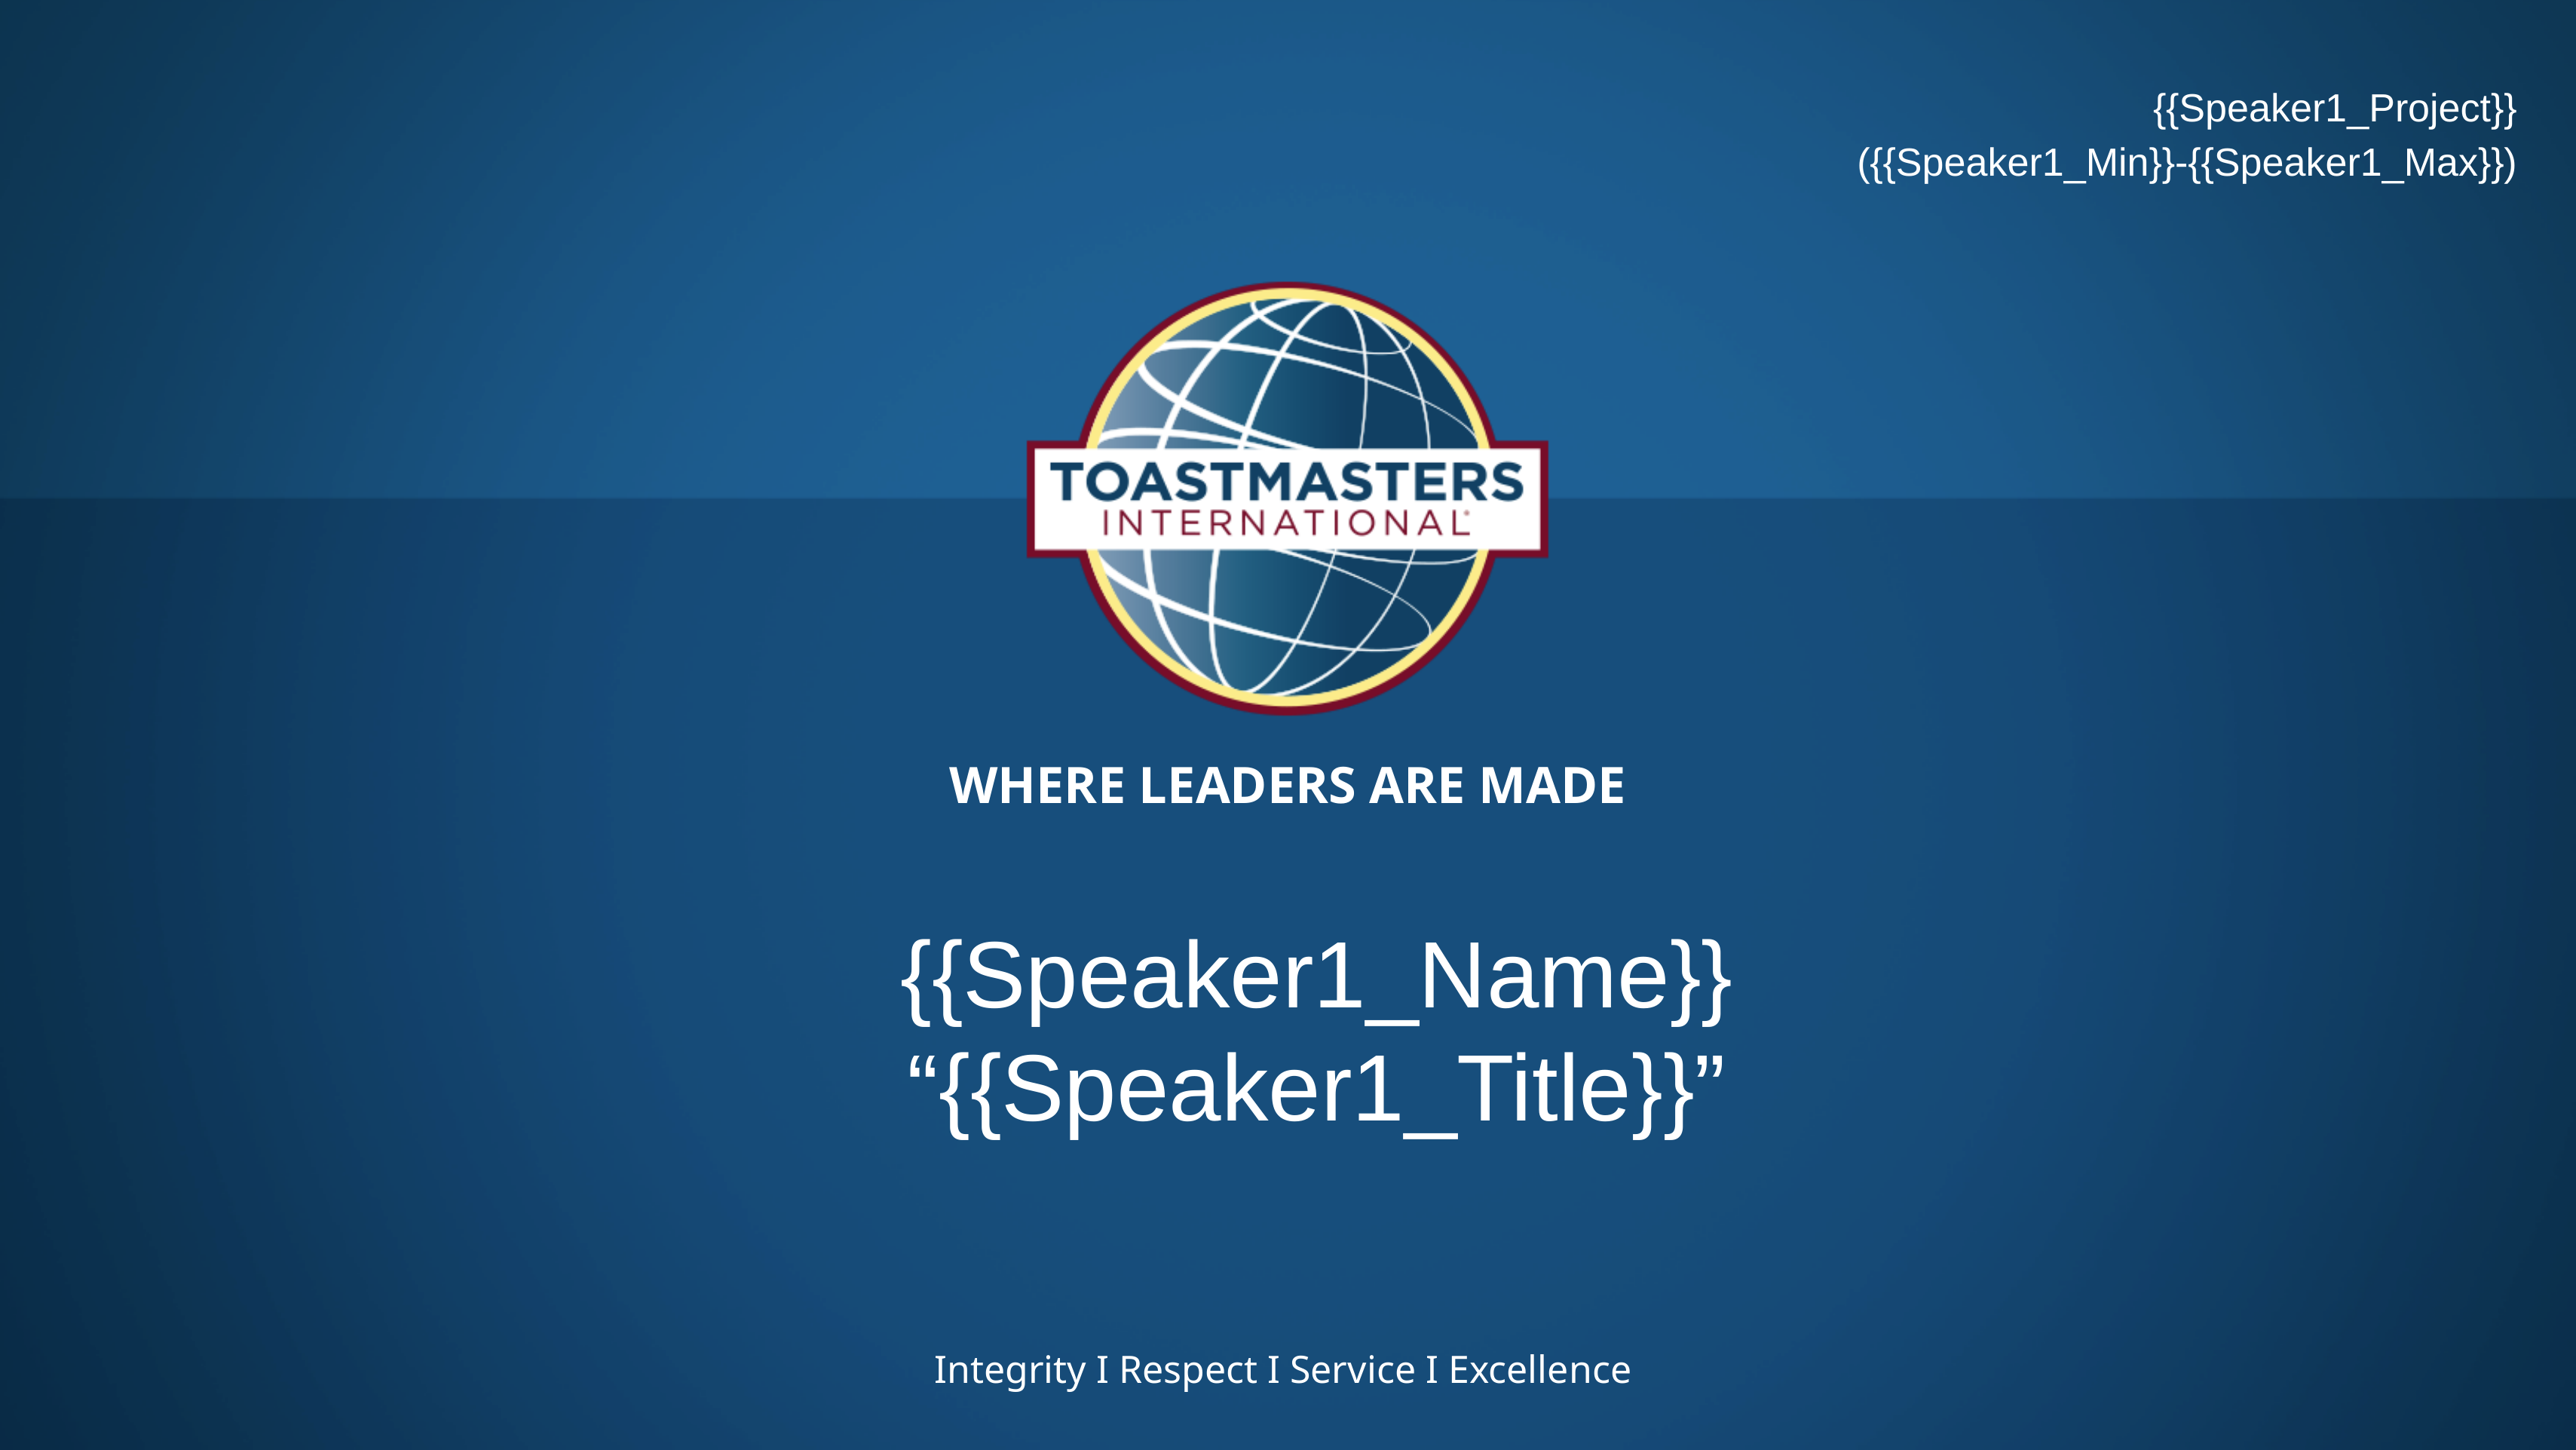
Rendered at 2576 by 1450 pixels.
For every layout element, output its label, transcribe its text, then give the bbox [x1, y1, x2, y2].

list {{Speaker1_Project}} ({{Speaker1_Min}}-{{Speaker1_Max}}) [1502, 18, 2529, 241]
picture [0, 0, 2576, 1450]
text_box {{Speaker1_Name}} “{{Speaker1_Title}}” [470, 902, 2163, 1151]
